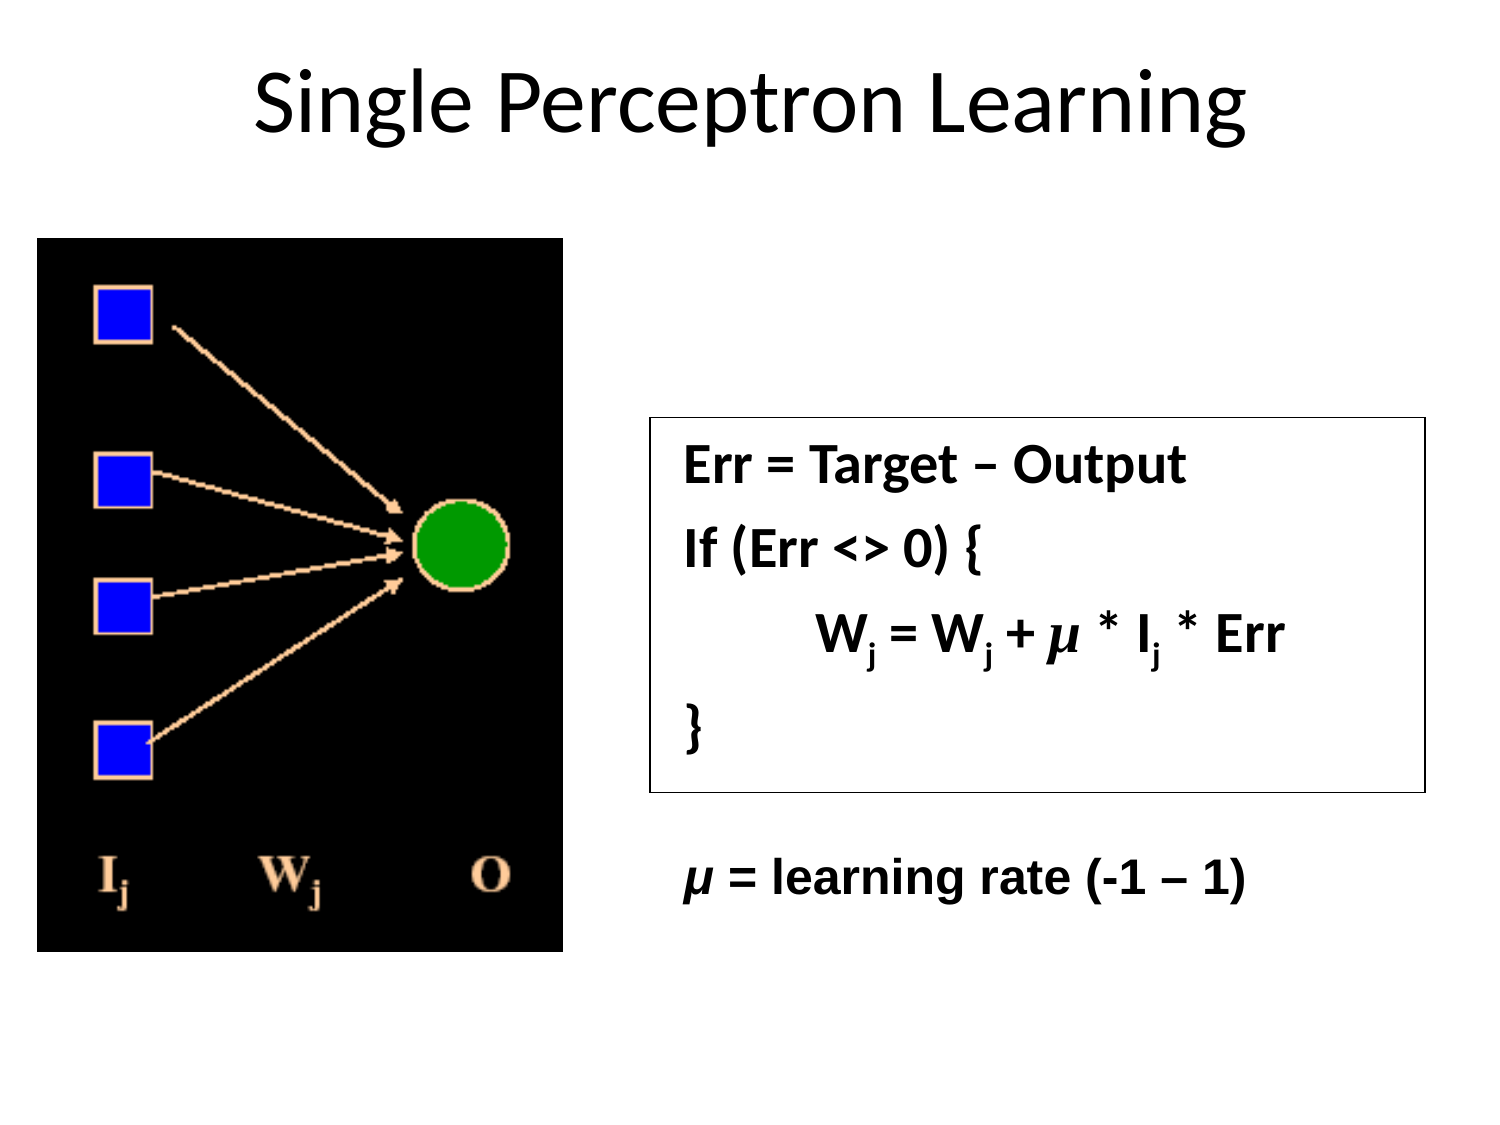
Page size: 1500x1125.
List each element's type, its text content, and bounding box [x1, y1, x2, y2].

picture [37, 238, 563, 952]
list Err = Target – Output If (Err <> 0) { Wj = Wj + μ * Ij * Err } [649, 417, 1425, 793]
title Single Perceptron Learning [3, 2, 1500, 190]
text_box μ = learning rate (-1 – 1) [669, 837, 1263, 913]
